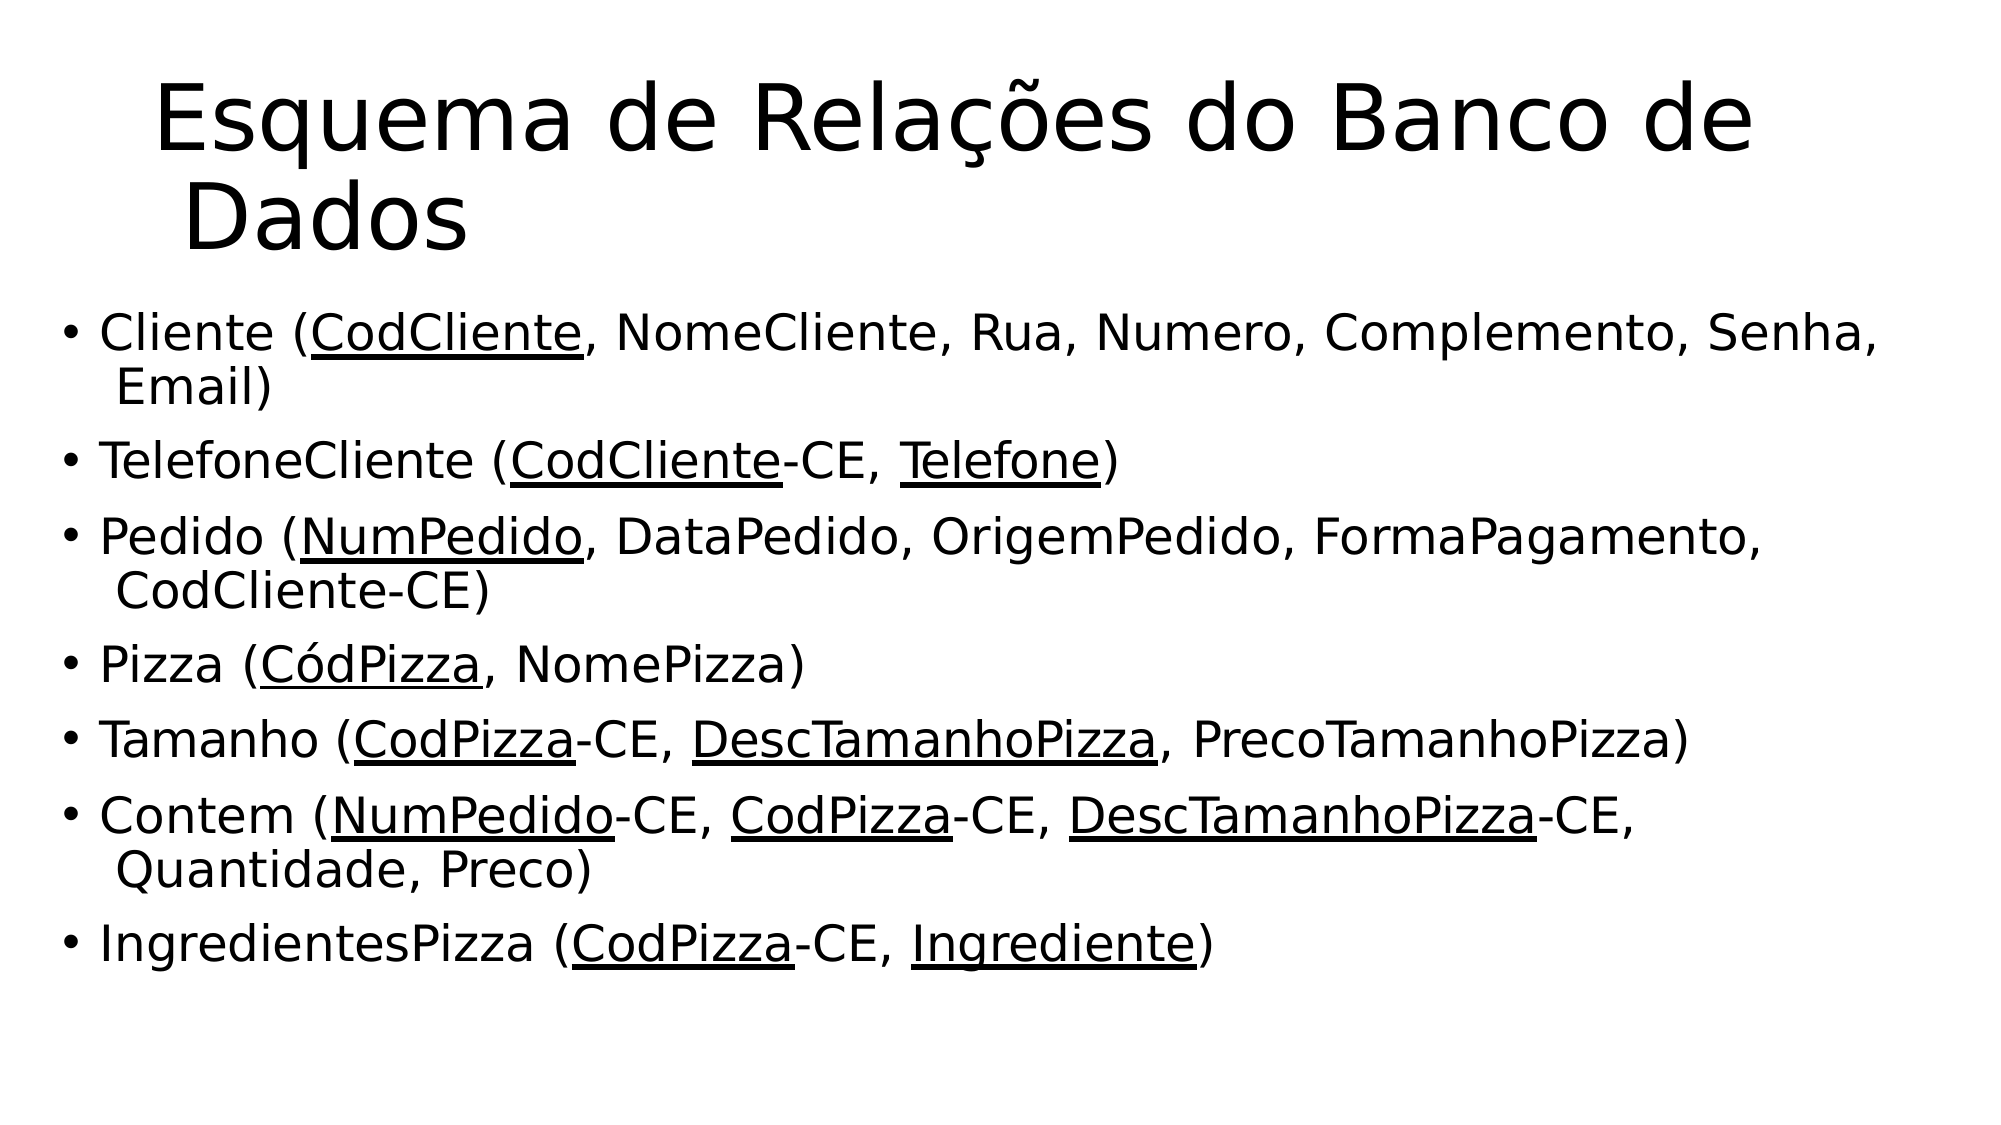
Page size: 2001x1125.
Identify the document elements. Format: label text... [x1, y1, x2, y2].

title Esquema de Relações do Banco de Dados [150, 55, 1760, 268]
text_box Cliente (CodCliente, NomeCliente, Rua, Numero, Complemento, Senha, Email) TelefoneCliente (CodCliente-CE, Telefone) Pedido (NumPedido, DataPedido, OrigemPedido, FormaPagamento, CodCliente-CE) Pizza (CódPizza, NomePizza) Tamanho (CodPizza-CE, DescTamanhoPizza, PrecoTamanhoPizza) Contem (NumPedido-CE, CodPizza-CE, DescTamanhoPizza-CE, Quantidade, Preco) IngredientesPizza (CodPizza-CE, Ingrediente) [60, 298, 1887, 972]
